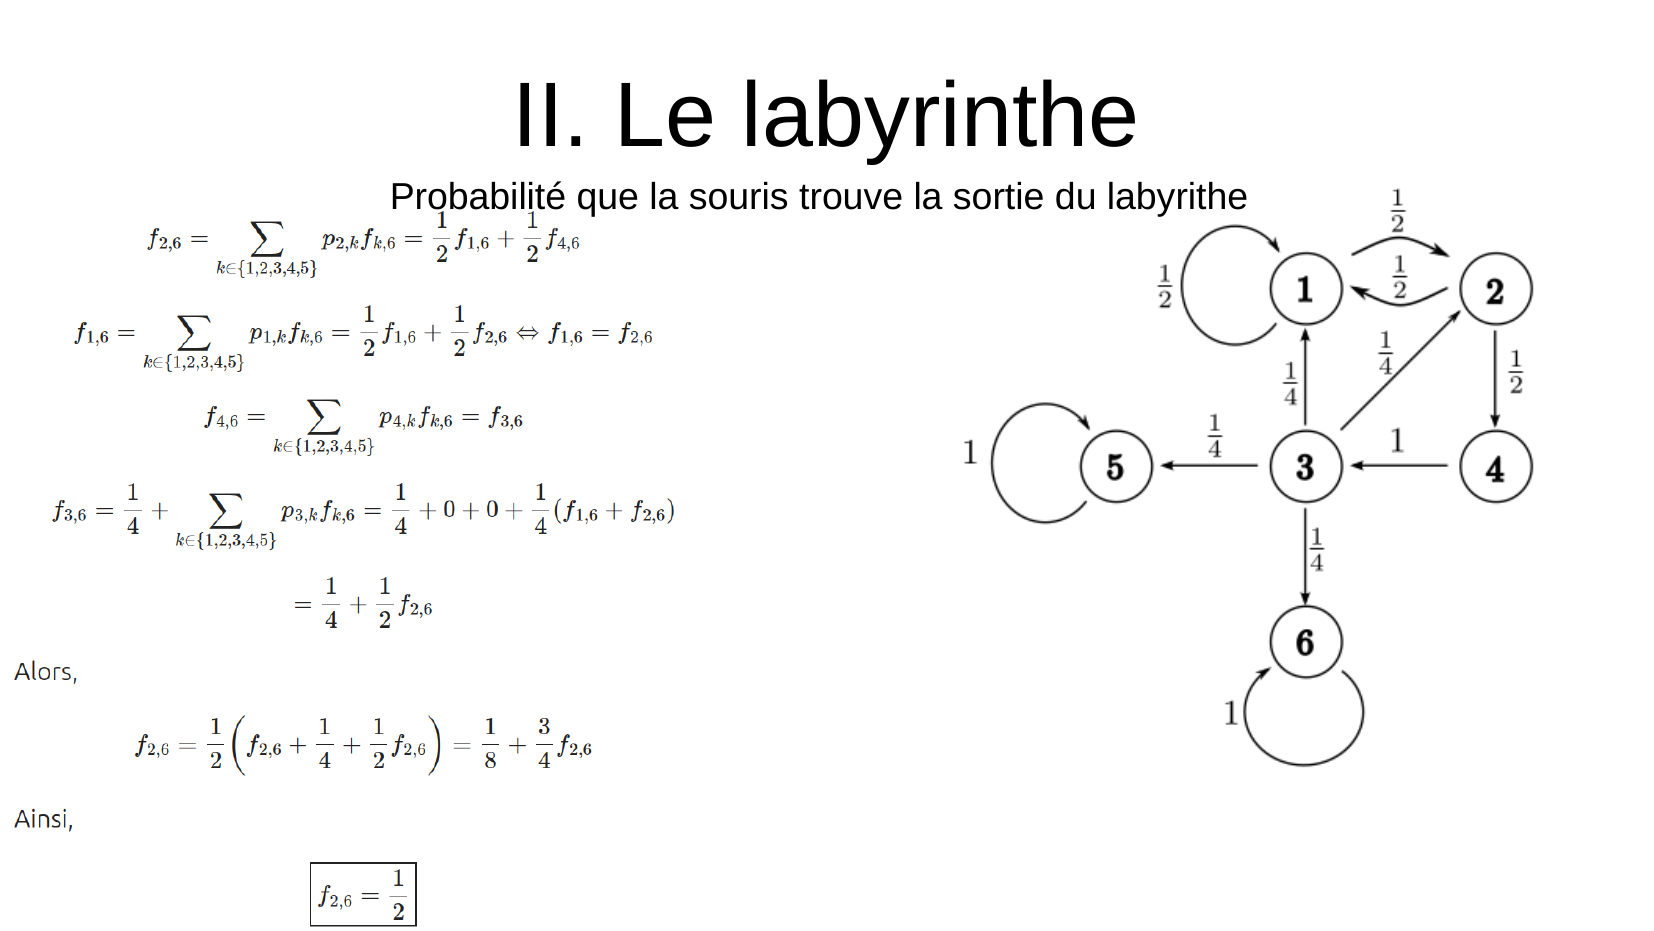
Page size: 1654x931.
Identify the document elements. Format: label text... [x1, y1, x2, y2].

picture [946, 187, 1538, 775]
title II. Le labyrinthe [82, 37, 1571, 193]
picture [0, 204, 676, 931]
text_box Probabilité que la souris trouve la sortie du labyrithe [375, 168, 1266, 226]
